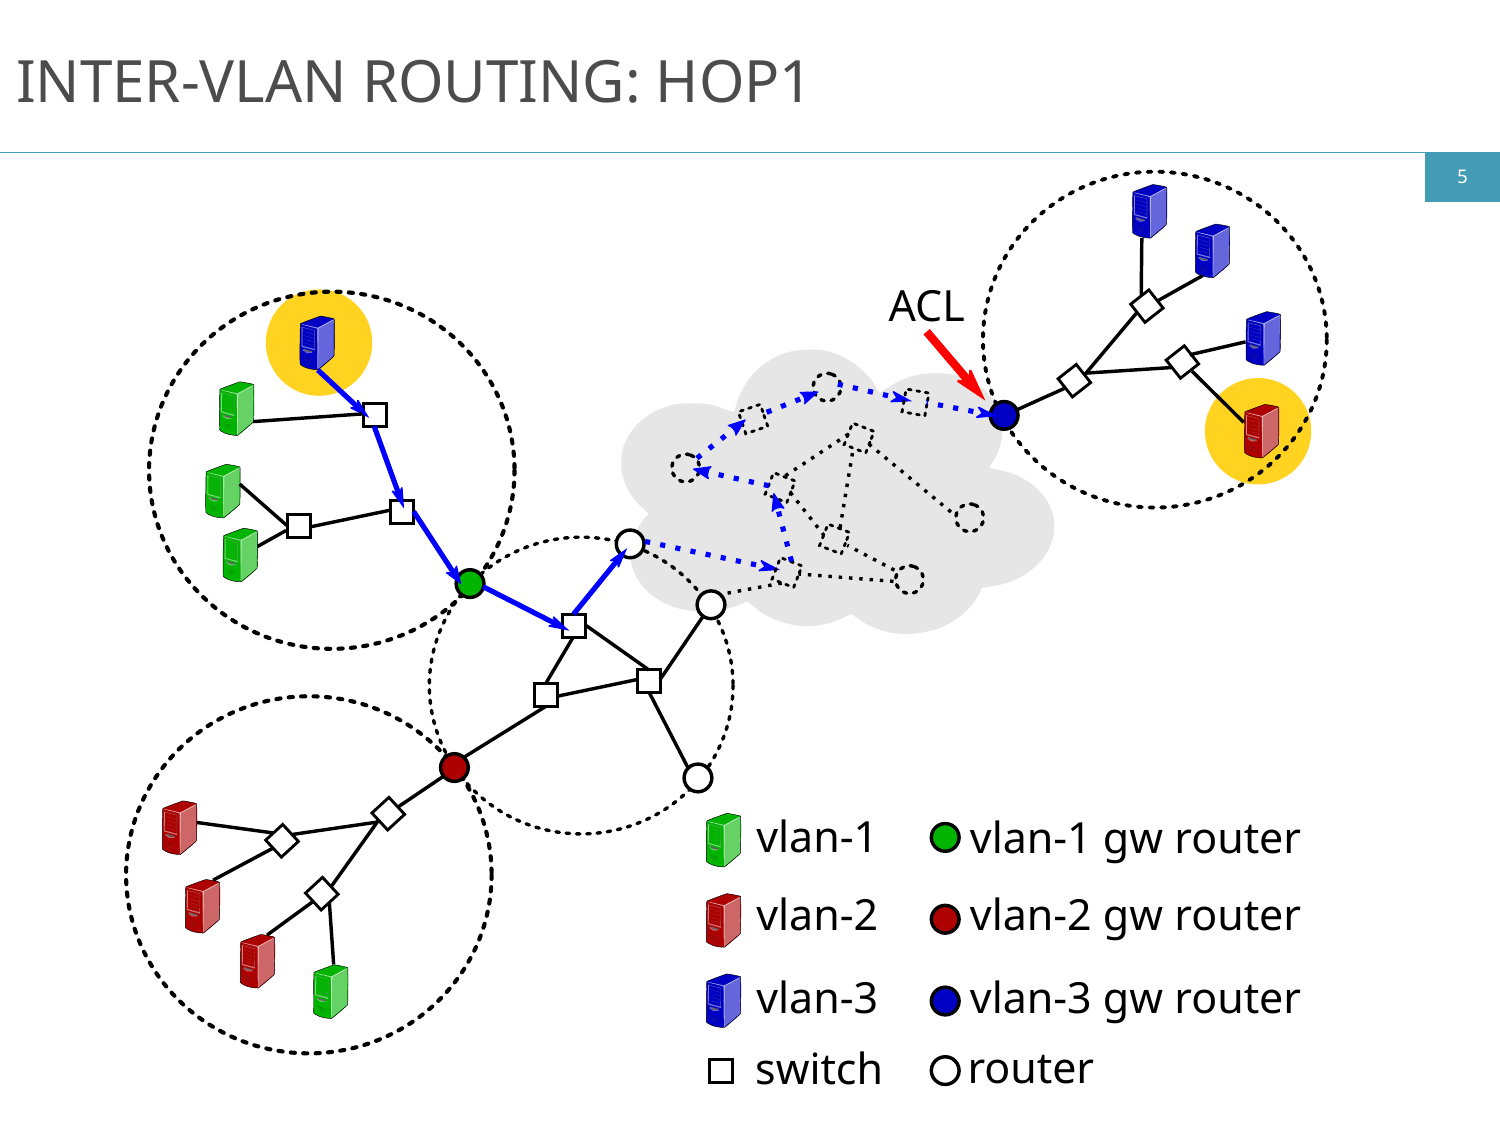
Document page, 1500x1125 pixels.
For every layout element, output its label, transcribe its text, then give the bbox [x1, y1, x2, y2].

title INTER-VLAN ROUTING: HOP1 [15, 27, 1366, 132]
picture [124, 169, 1329, 1087]
